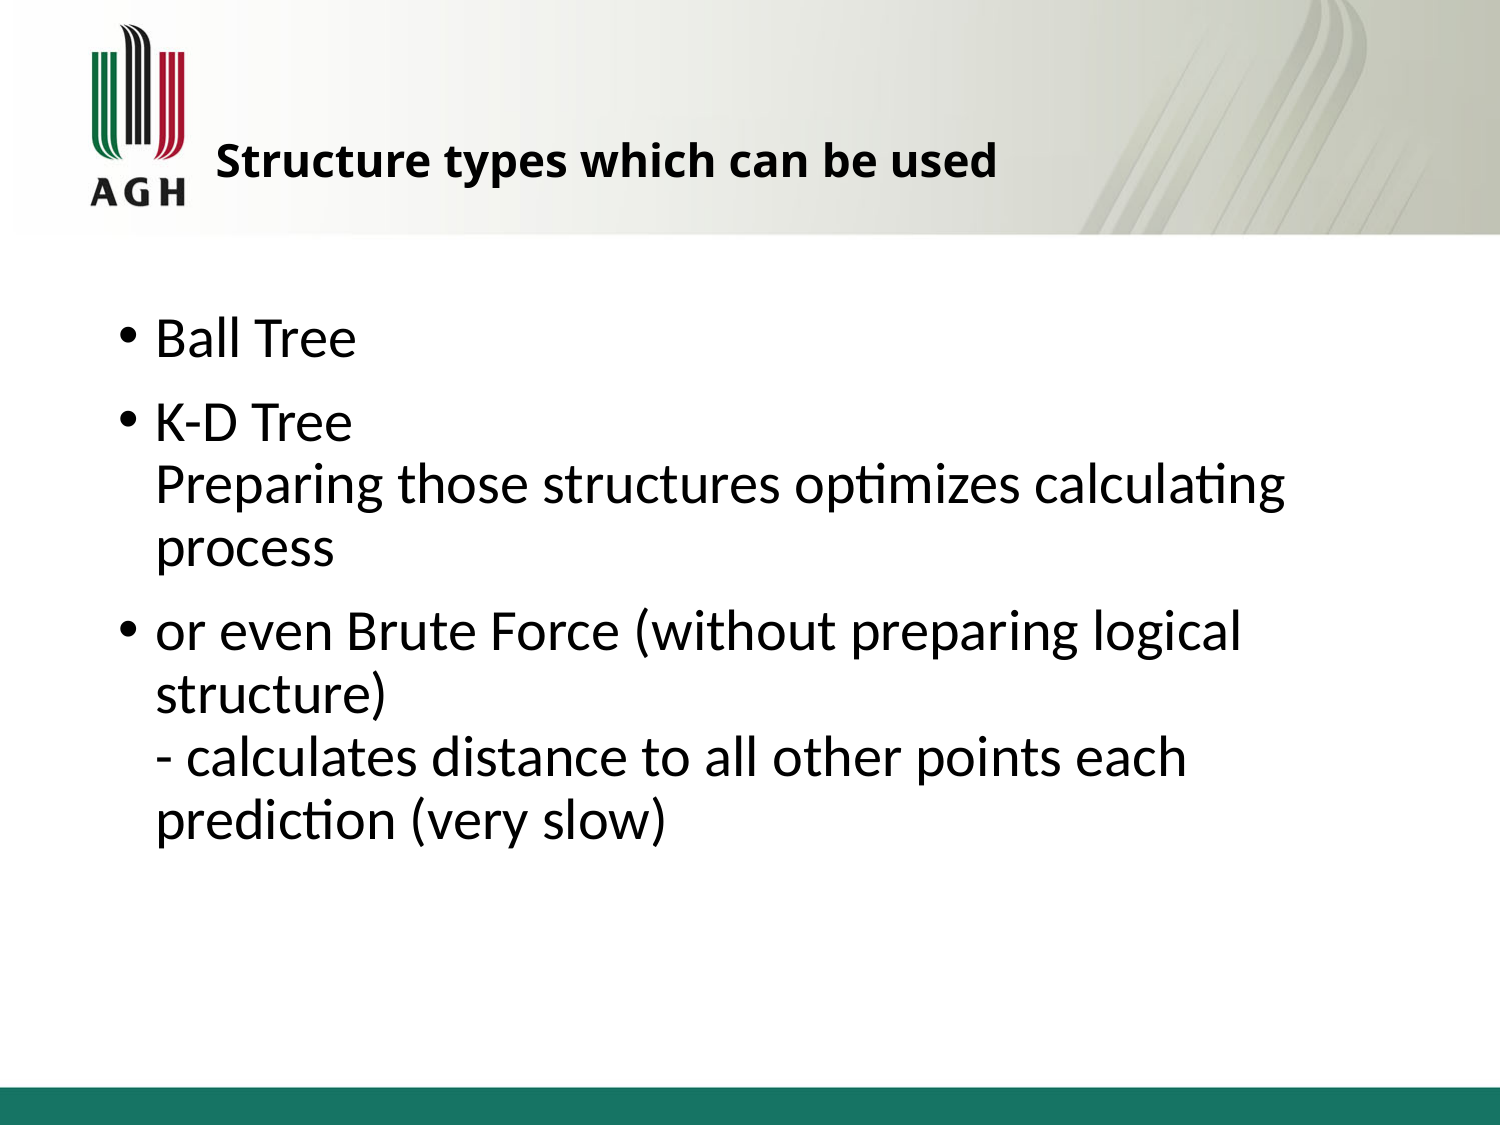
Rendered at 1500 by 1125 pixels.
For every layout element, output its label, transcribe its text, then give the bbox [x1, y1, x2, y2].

picture [0, 0, 1500, 1125]
text_box Structure types which can be used [200, 54, 1495, 272]
text_box Ball Tree K-D Tree Preparing those structures optimizes calculating process or even Brute Force (without preparing logical structure) - calculates distance to all other points each prediction (very slow) [103, 299, 1397, 1013]
